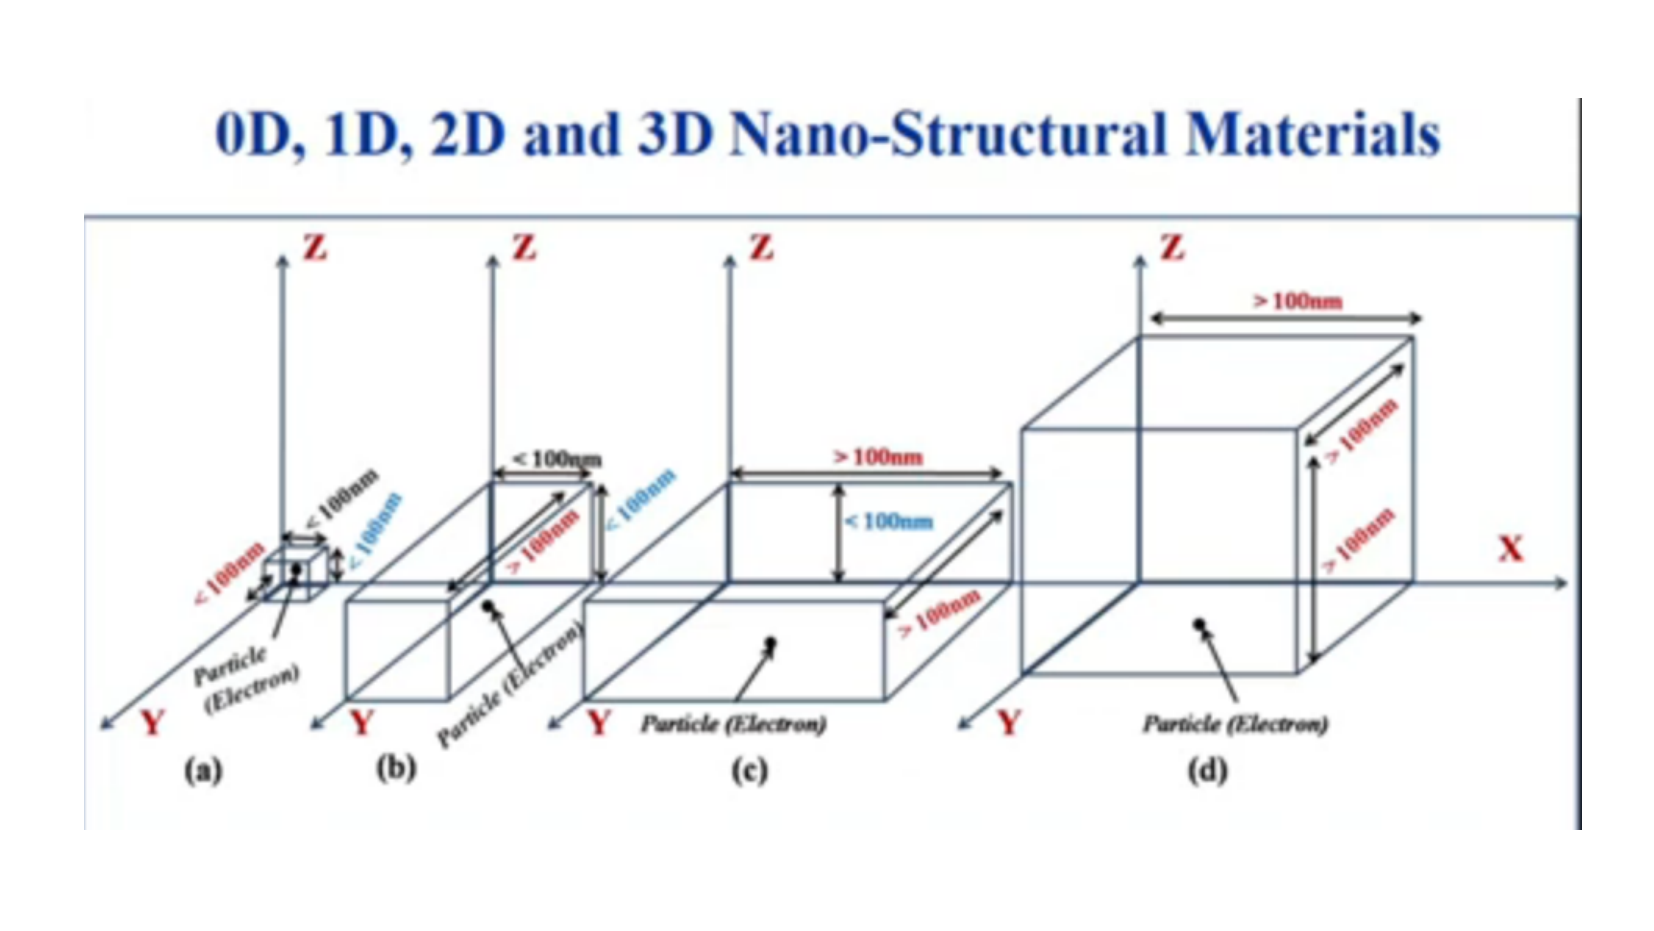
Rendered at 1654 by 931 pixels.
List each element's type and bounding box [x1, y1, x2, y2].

picture [84, 98, 1582, 830]
